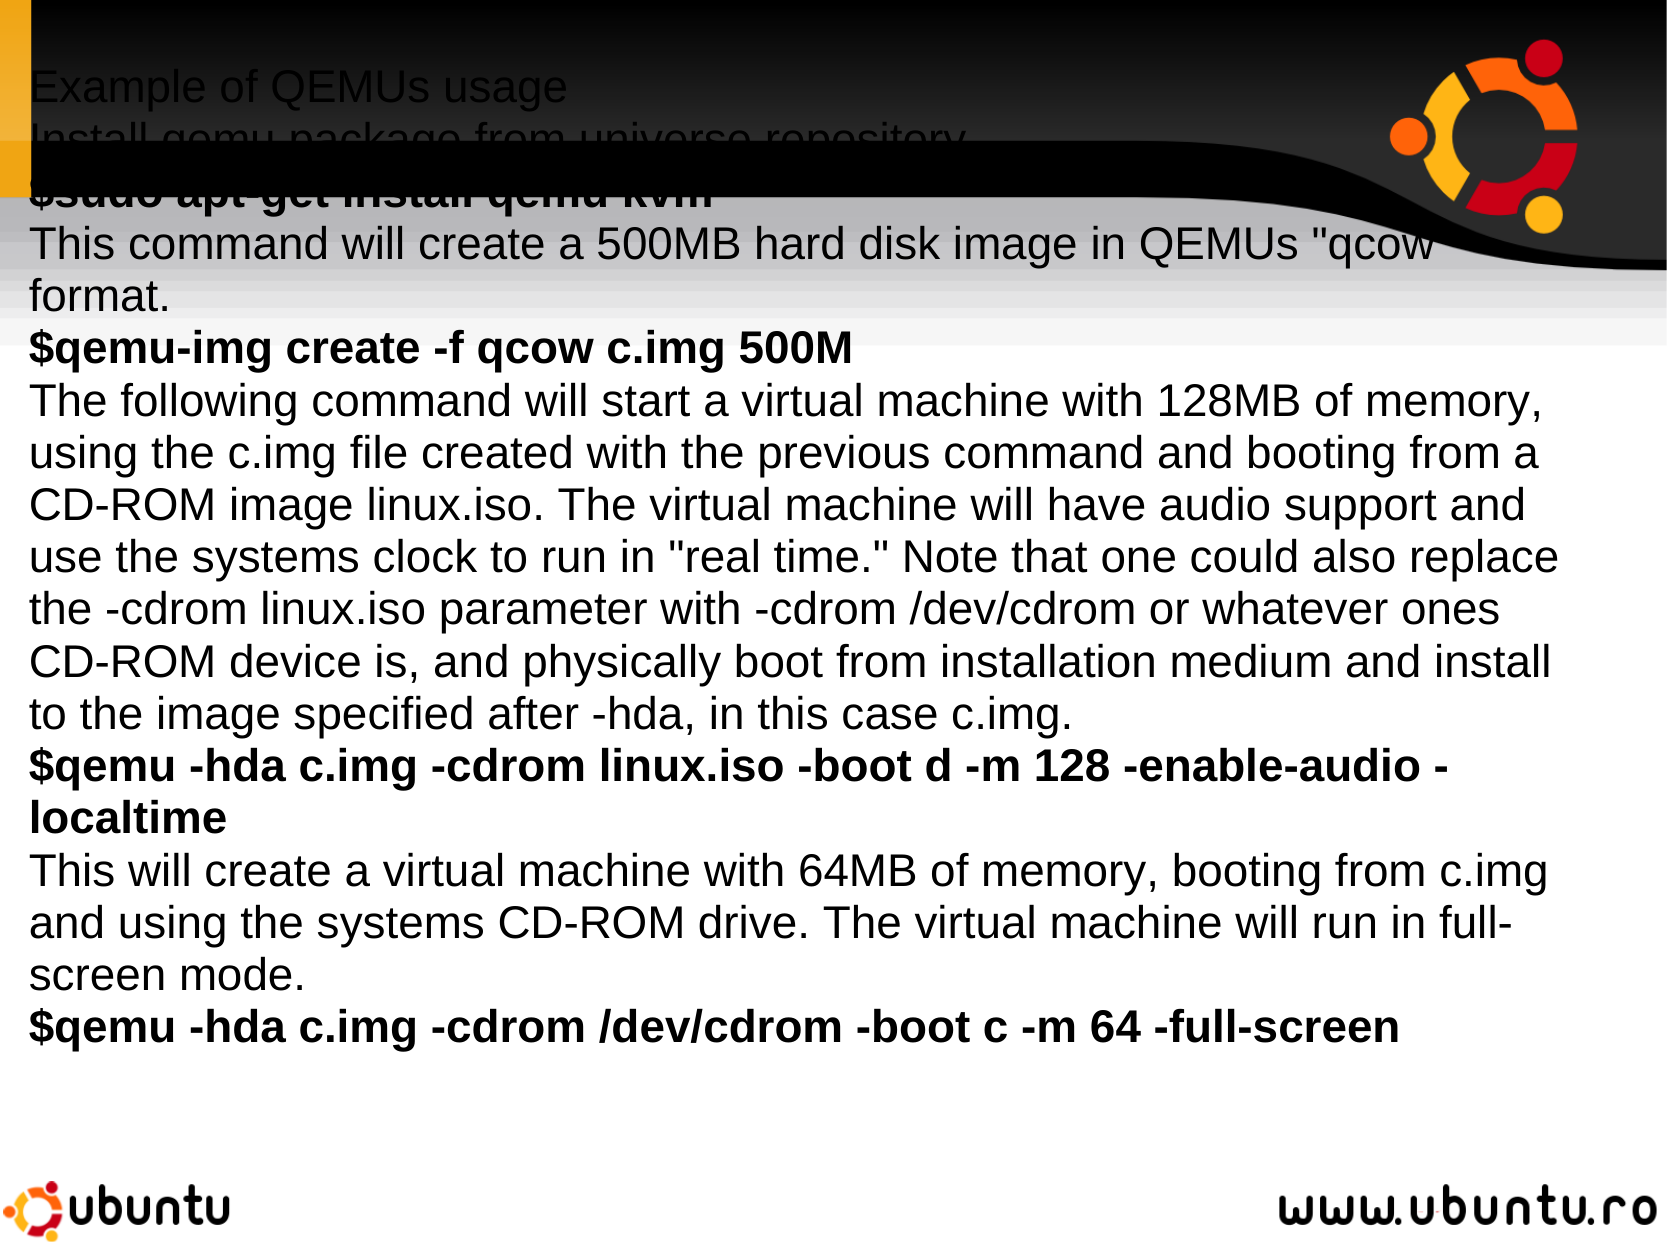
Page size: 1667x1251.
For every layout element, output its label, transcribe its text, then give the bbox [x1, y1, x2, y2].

picture [0, 0, 1667, 1251]
text_box Example of QEMUs usage Install qemu package from universe repository. $sudo apt-get install qemu kvm This command will create a 500MB hard disk image in QEMUs "qcow" format. $qemu-img create -f qcow c.img 500M The following command will start a virtual machine with 128MB of memory, using the c.img file created with the previous command and booting from a CD-ROM image linux.iso. The virtual machine will have audio support and use the systems clock to run in "real time." Note that one could also replace the -cdrom linux.iso parameter with -cdrom /dev/cdrom or whatever ones CD-ROM device is, and physically boot from installation medium and install to the image specified after -hda, in this case c.img. $qemu -hda c.img -cdrom linux.iso -boot d -m 128 -enable-audio -localtime This will create a virtual machine with 64MB of memory, booting from c.img and using the systems CD-ROM drive. The virtual machine will run in full-screen mode. $qemu -hda c.img -cdrom /dev/cdrom -boot c -m 64 -full-screen [28, 61, 1589, 1054]
